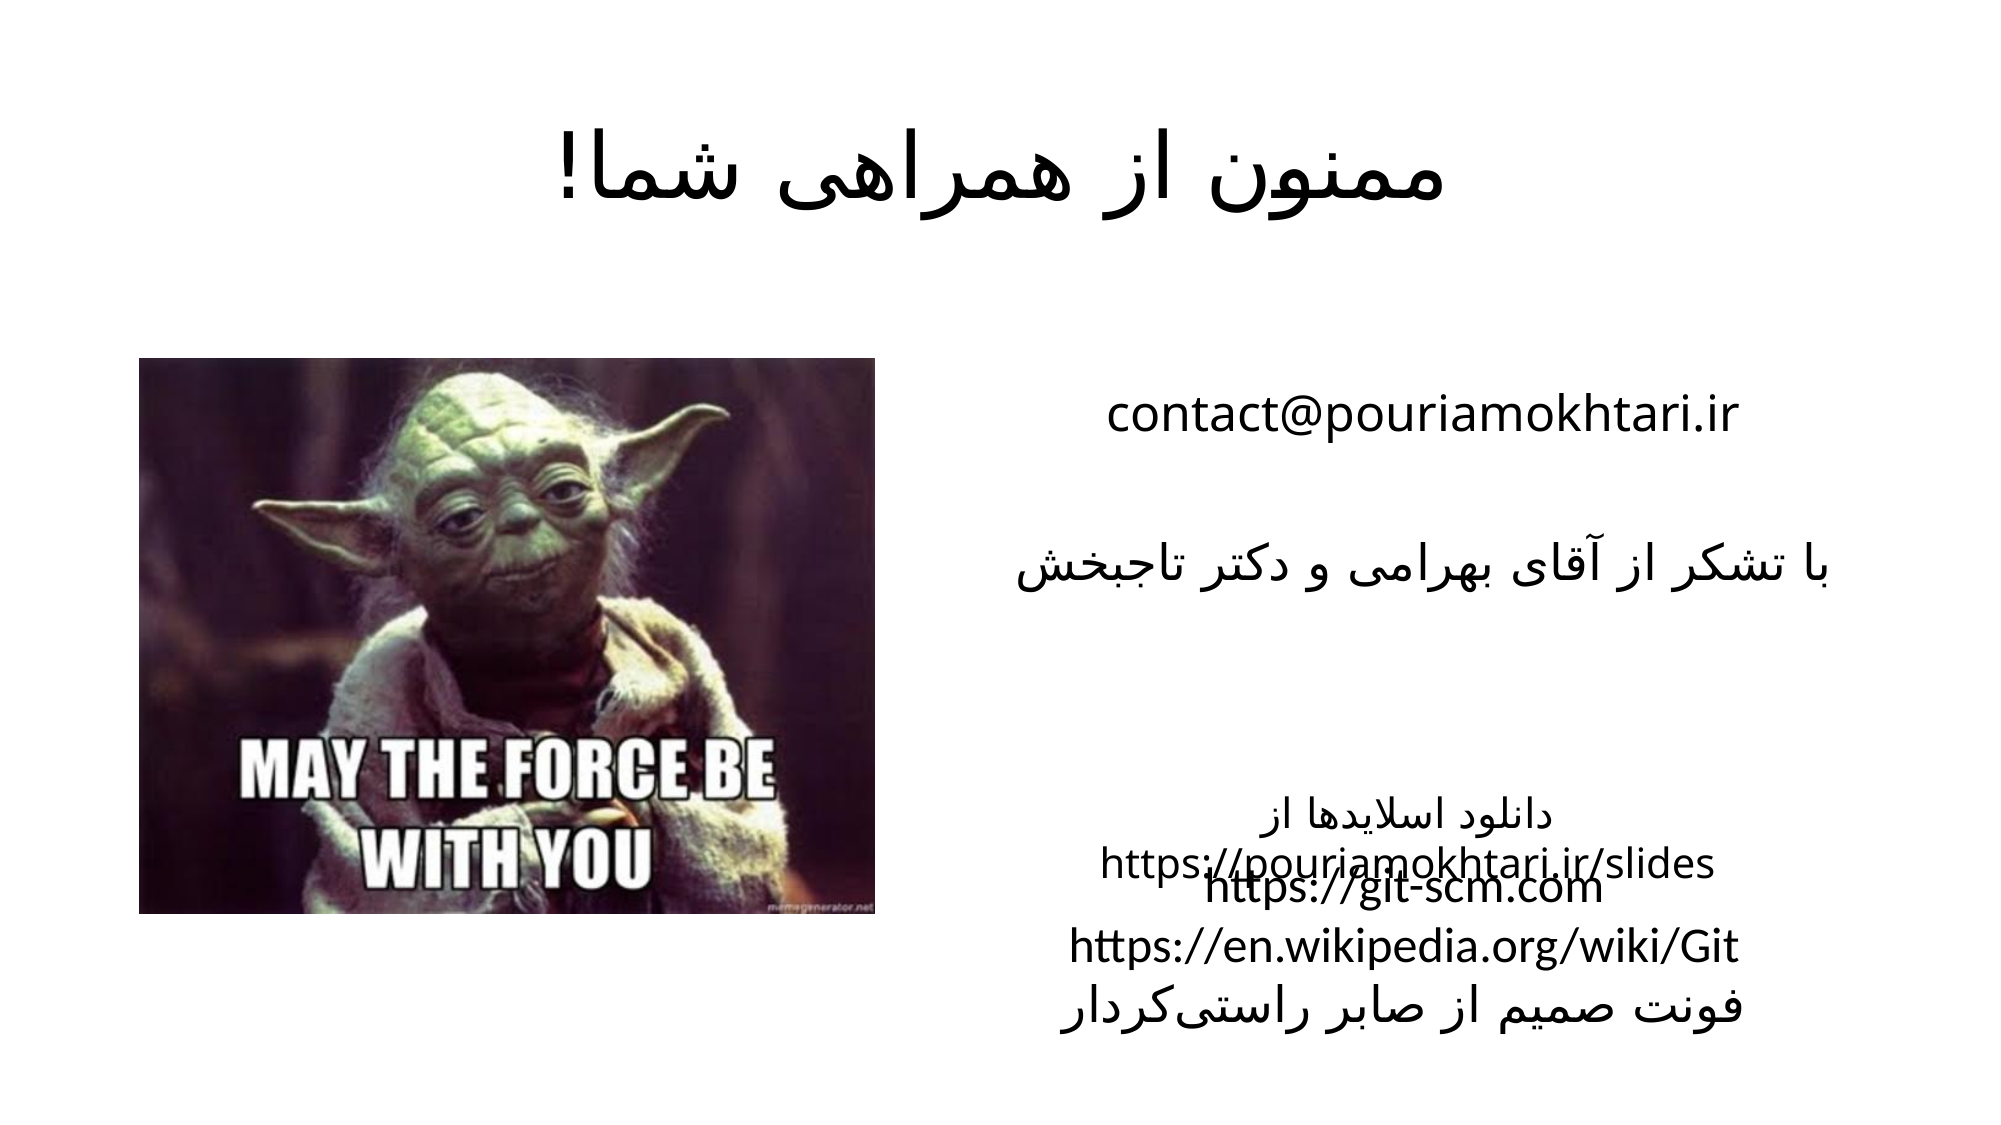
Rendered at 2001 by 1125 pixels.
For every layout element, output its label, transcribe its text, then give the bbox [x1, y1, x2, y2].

text_box https://git-scm.com https://en.wikipedia.org/wiki/Git فونت صمیم از صابر راستی‌کردار [1050, 846, 1759, 1043]
picture [139, 358, 875, 914]
text_box دانلود اسلاید‌ها از https://pouriamokhtari.ir/slides [933, 779, 1883, 846]
title ممنون از همراهی شما! [137, 59, 1863, 278]
list contact@pouriamokhtari.ir با تشکر از آقای بهرامی و دکتر تاجبخش [933, 299, 1914, 692]
